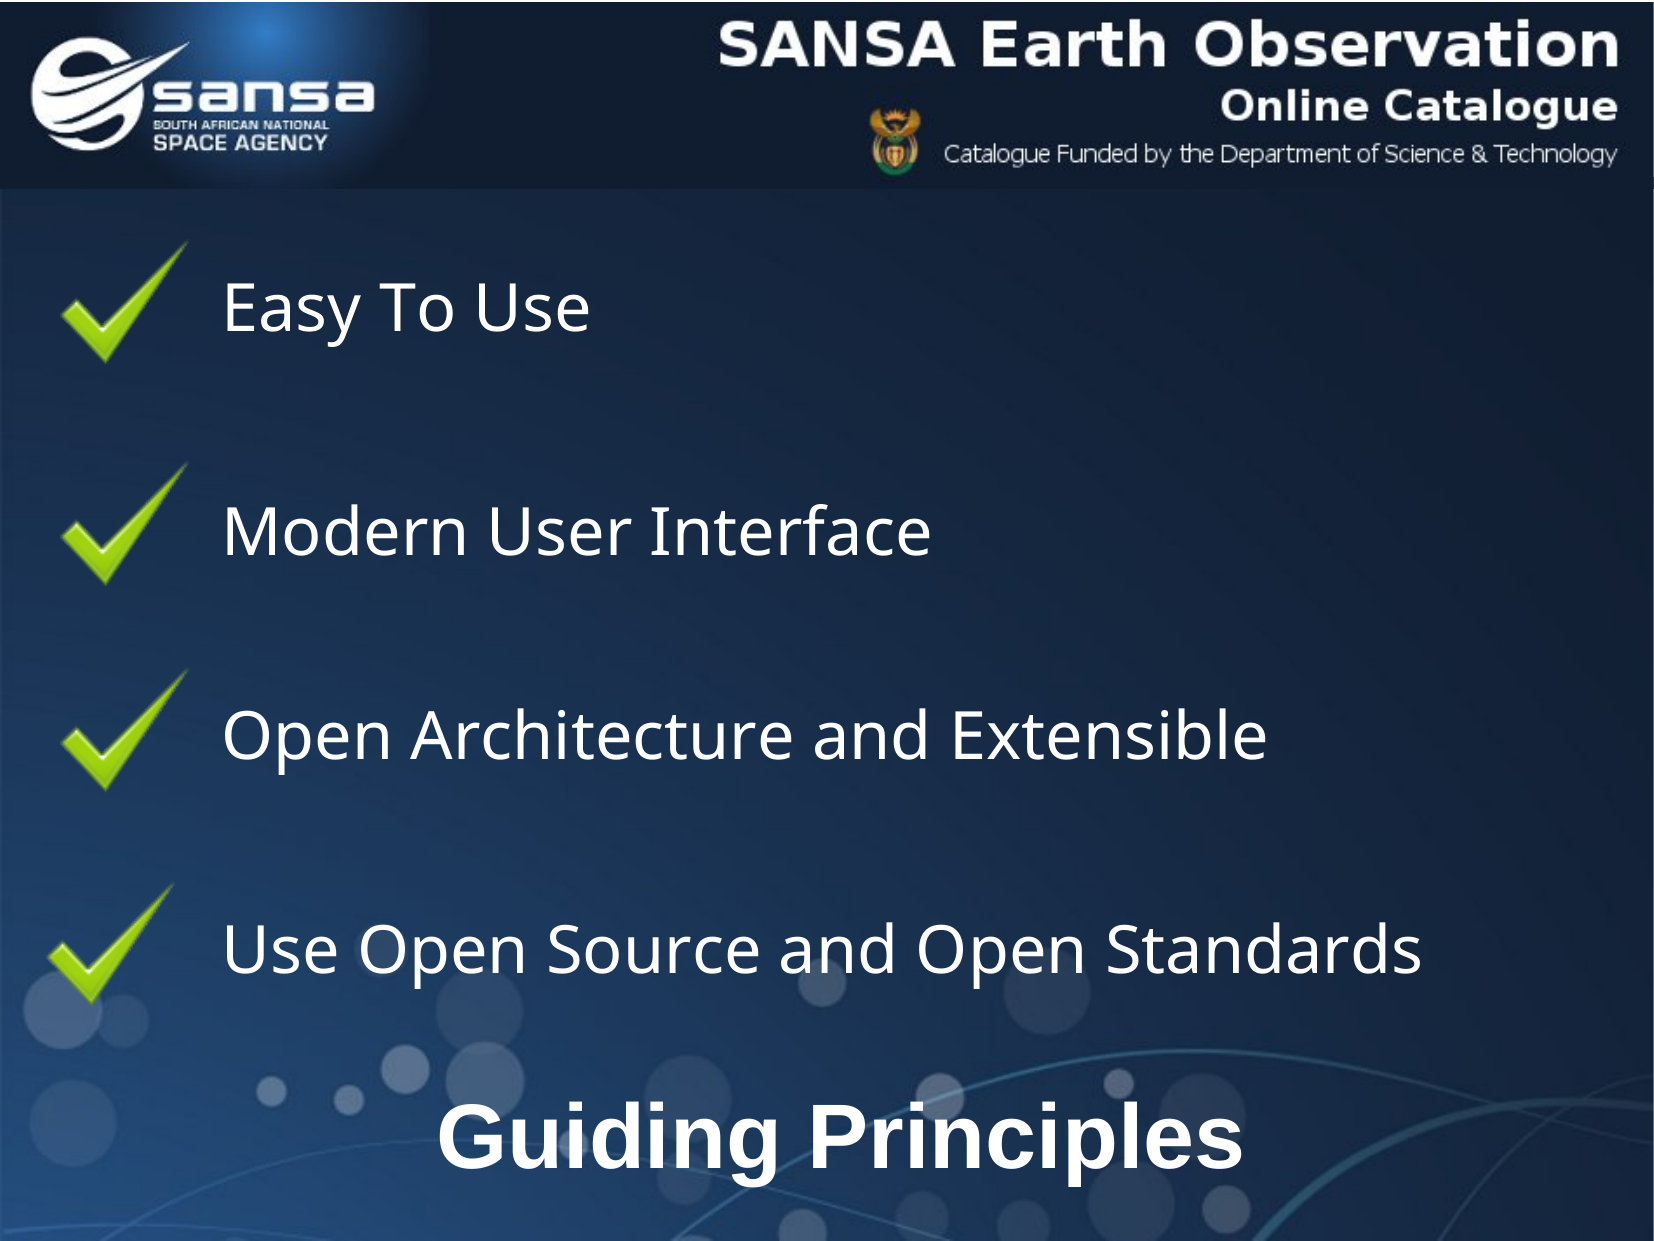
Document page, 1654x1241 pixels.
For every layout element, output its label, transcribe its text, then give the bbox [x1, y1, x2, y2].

title Guiding Principles [0, 1033, 1654, 1241]
picture [0, 2, 1654, 1033]
text_box Open Architecture and Extensible [206, 680, 1565, 791]
text_box Use Open Source and Open Standards [206, 894, 1636, 1004]
text_box Modern User Interface [206, 476, 1152, 587]
text_box Easy To Use [206, 252, 1152, 362]
